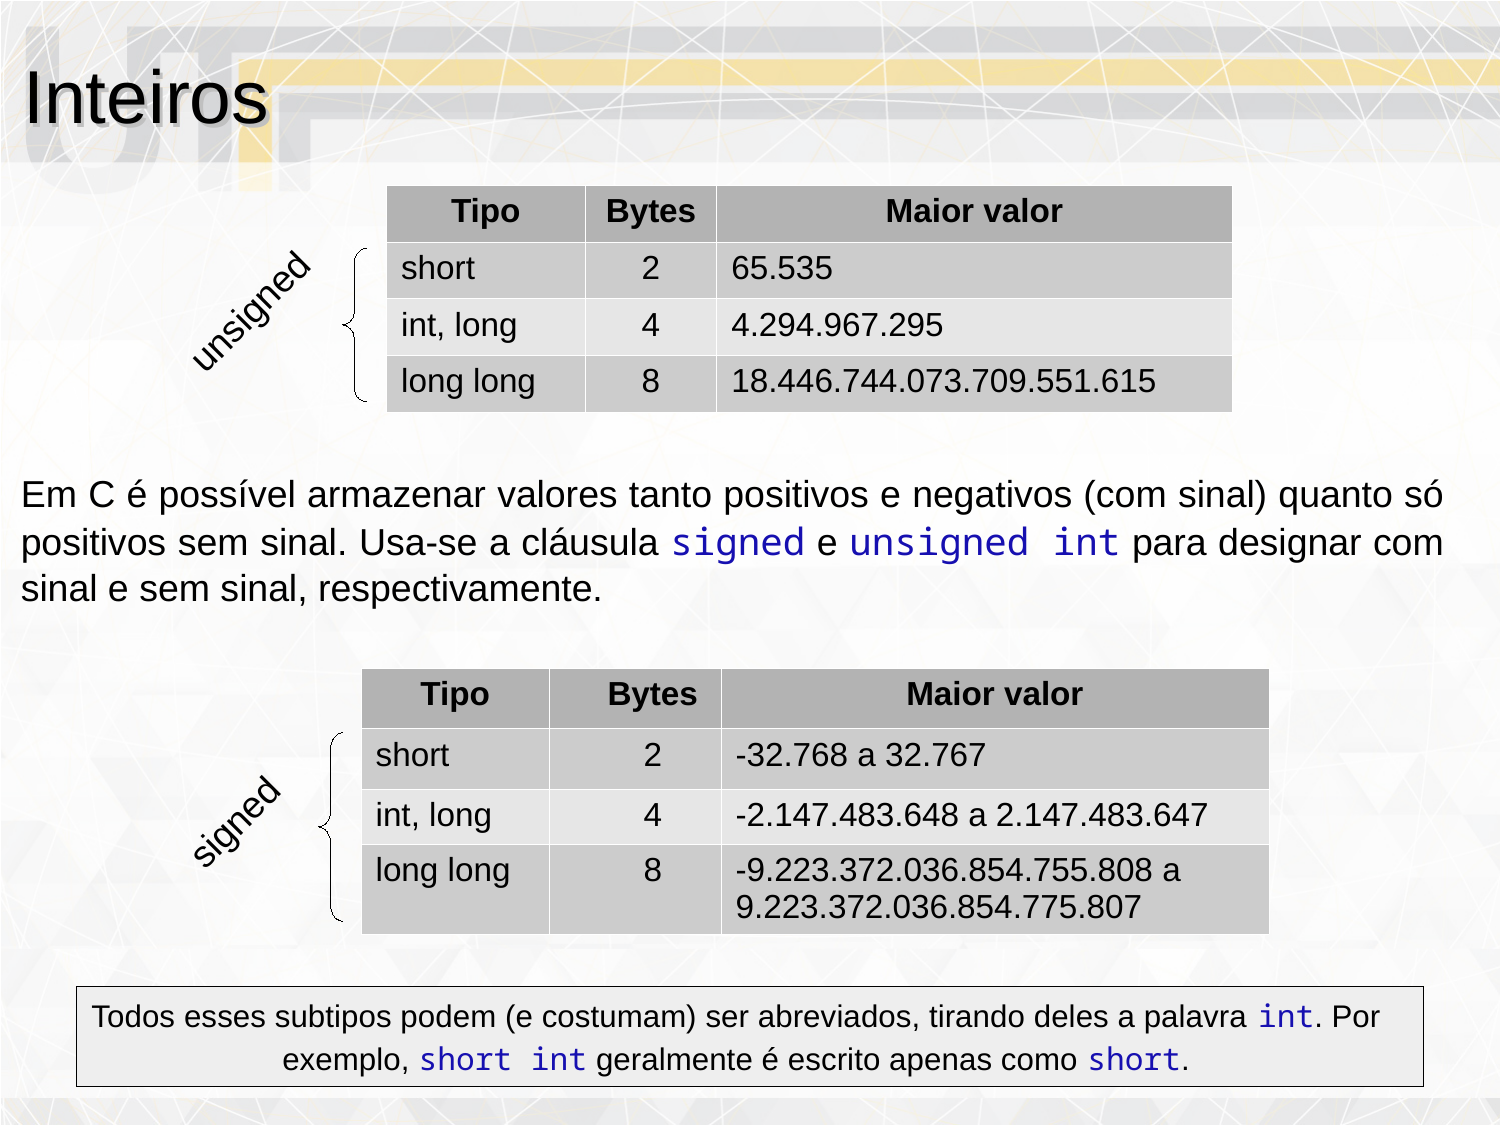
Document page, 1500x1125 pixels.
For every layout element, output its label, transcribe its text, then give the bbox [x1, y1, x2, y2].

table_cell long long [387, 356, 585, 412]
table_cell long long [362, 845, 549, 934]
table_cell -32.768 a 32.767 [722, 729, 1269, 789]
table_cell 8 [550, 845, 721, 934]
table_cell 4 [550, 790, 721, 844]
table_cell int, long [362, 790, 549, 844]
table_header Bytes [550, 669, 721, 728]
table_cell 8 [586, 356, 716, 412]
text_box Todos esses subtipos podem (e costumam) ser abreviados, tirando deles a palavra int. Por exemplo, short int geralmente é escrito apenas como short. [76, 986, 1424, 1075]
table_header Tipo [362, 669, 549, 728]
table_header Maior valor [717, 186, 1232, 242]
table_header Bytes [586, 186, 716, 242]
text_box signed [166, 753, 306, 892]
table_cell 18.446.744.073.709.551.615 [717, 356, 1232, 412]
table_cell 2 [586, 243, 716, 298]
table_cell 65.535 [717, 243, 1232, 298]
text_box Em C é possível armazenar valores tanto positivos e negativos (com sinal) quanto só positivos sem sinal. Usa-se a cláusula signed e unsigned int para designar com sinal e sem sinal, respectivamente. [6, 466, 1477, 610]
table_header Tipo [387, 186, 585, 242]
table_header Maior valor [722, 669, 1269, 728]
table_cell -2.147.483.648 a 2.147.483.647 [722, 790, 1269, 844]
table_cell int, long [387, 299, 585, 355]
table_cell short [387, 243, 585, 298]
title Inteiros [23, 18, 1489, 178]
text_box unsigned [166, 227, 335, 396]
table_cell -9.223.372.036.854.755.808 a 9.223.372.036.854.775.807 [722, 845, 1269, 934]
table_cell 2 [550, 729, 721, 789]
table_cell short [362, 729, 549, 789]
table_cell 4.294.967.295 [717, 299, 1232, 355]
table_cell 4 [586, 299, 716, 355]
